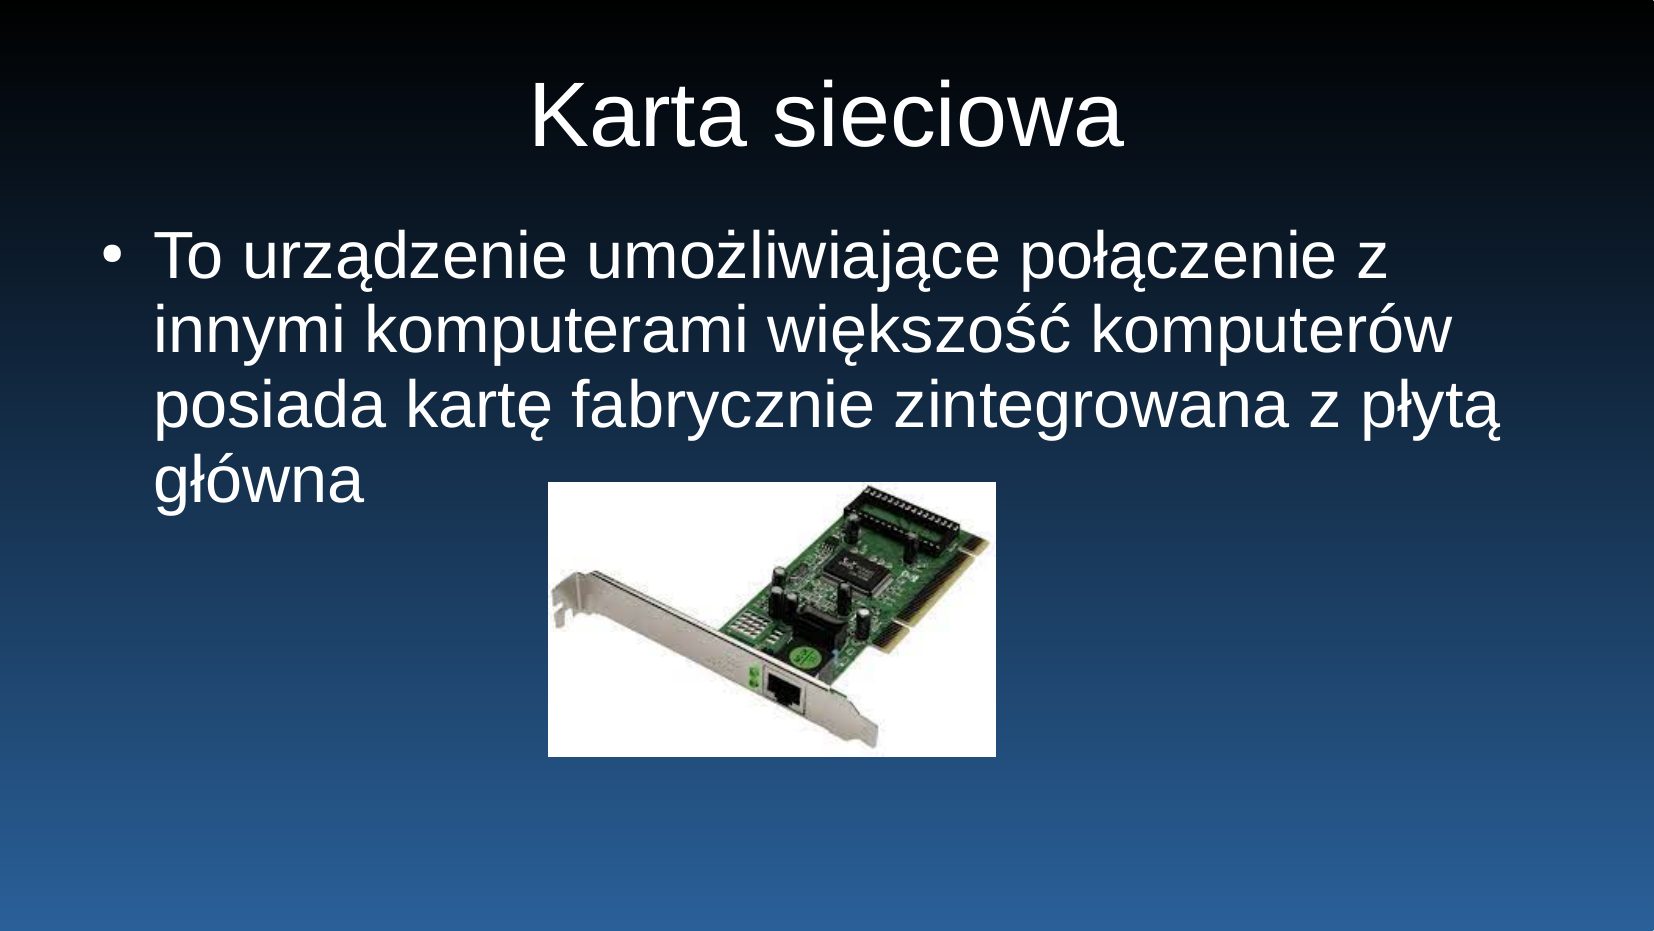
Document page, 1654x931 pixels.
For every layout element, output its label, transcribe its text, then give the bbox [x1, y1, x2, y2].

list To urządzenie umożliwiające połączenie z innymi komputerami większość komputerów posiada kartę fabrycznie zintegrowana z płytą główna [82, 217, 1571, 758]
title Karta sieciowa [82, 37, 1571, 193]
picture [548, 482, 996, 758]
